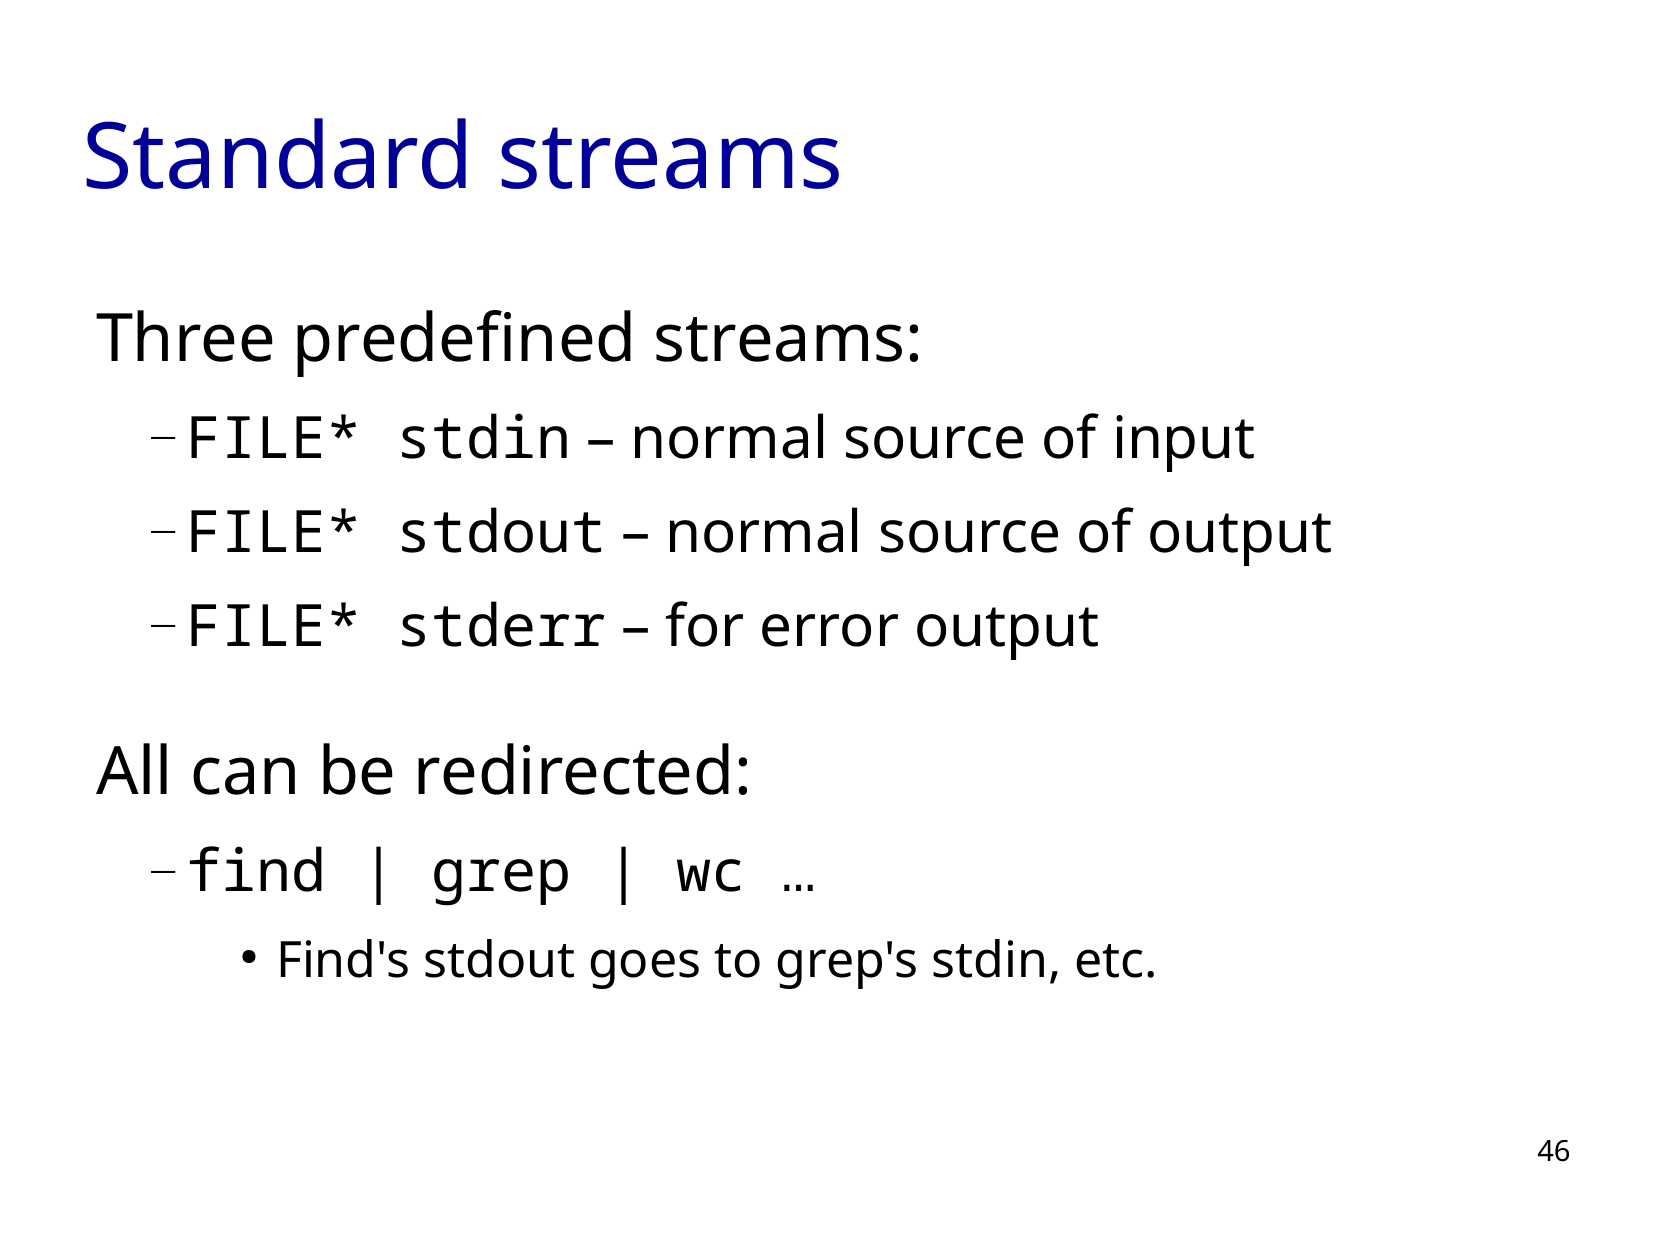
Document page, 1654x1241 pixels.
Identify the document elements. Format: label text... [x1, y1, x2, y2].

list Three predefined streams: FILE* stdin – normal source of input FILE* stdout – normal source of output FILE* stderr – for error output All can be redirected: find | grep | wc … Find's stdout goes to grep's stdin, etc. [60, 290, 1571, 1096]
title Standard streams [82, 49, 1571, 257]
